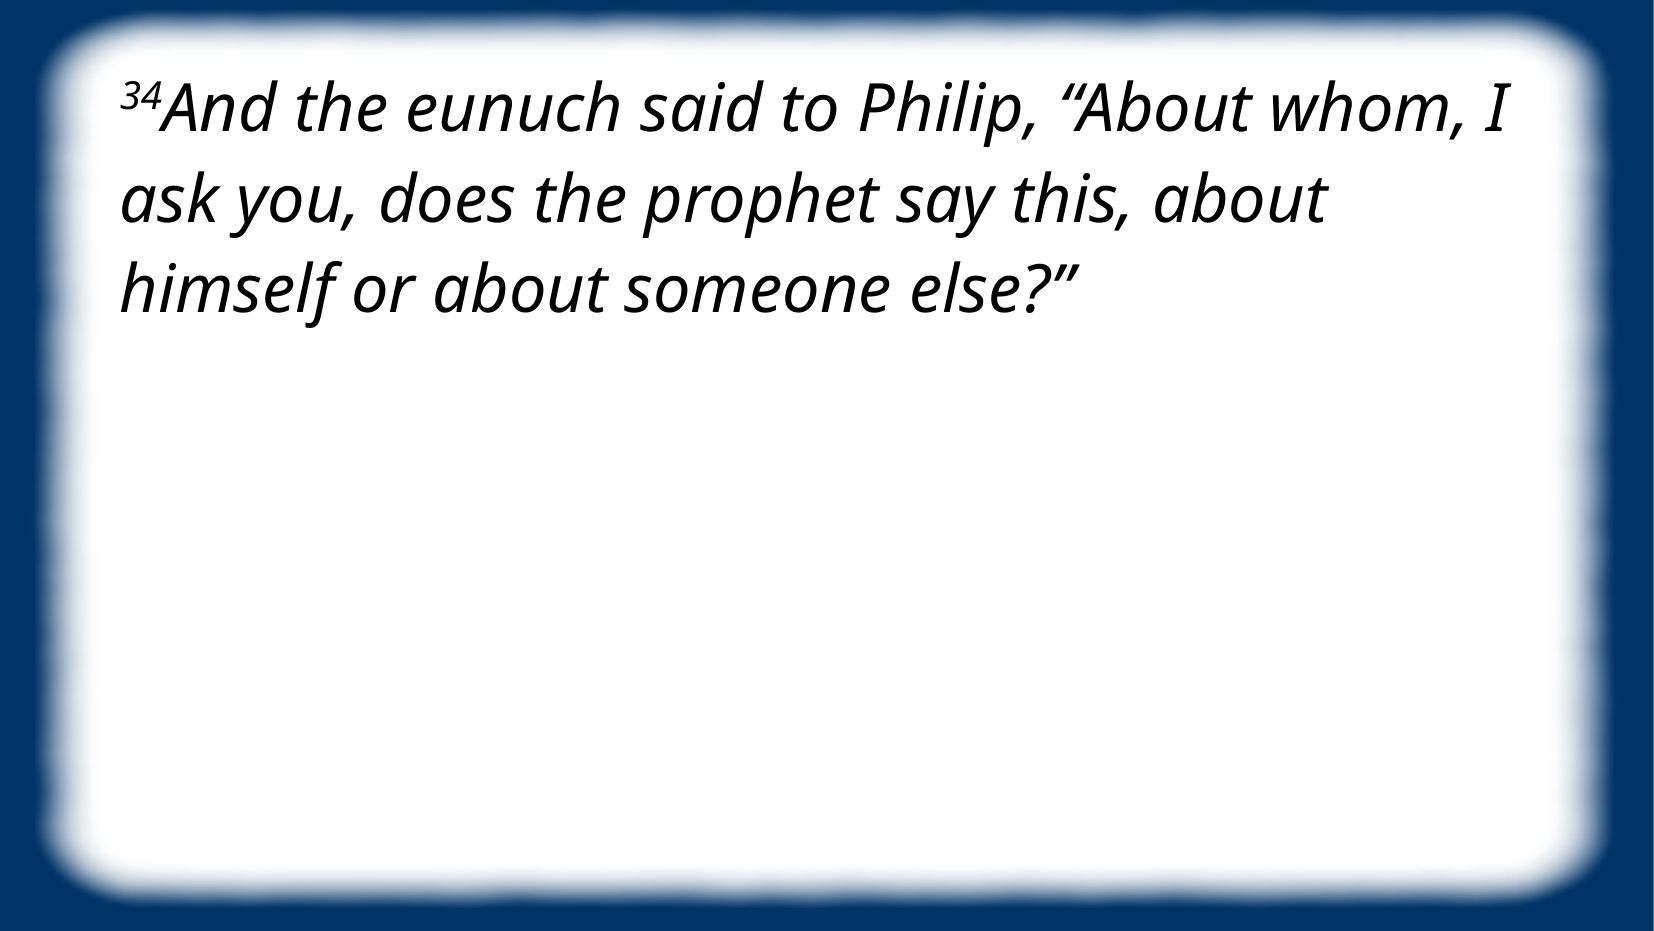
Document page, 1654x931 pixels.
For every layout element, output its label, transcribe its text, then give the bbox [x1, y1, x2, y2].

text_box 34And the eunuch said to Philip, “About whom, I ask you, does the prophet say this, about himself or about someone else?” [105, 52, 1531, 361]
picture [0, 0, 1654, 931]
